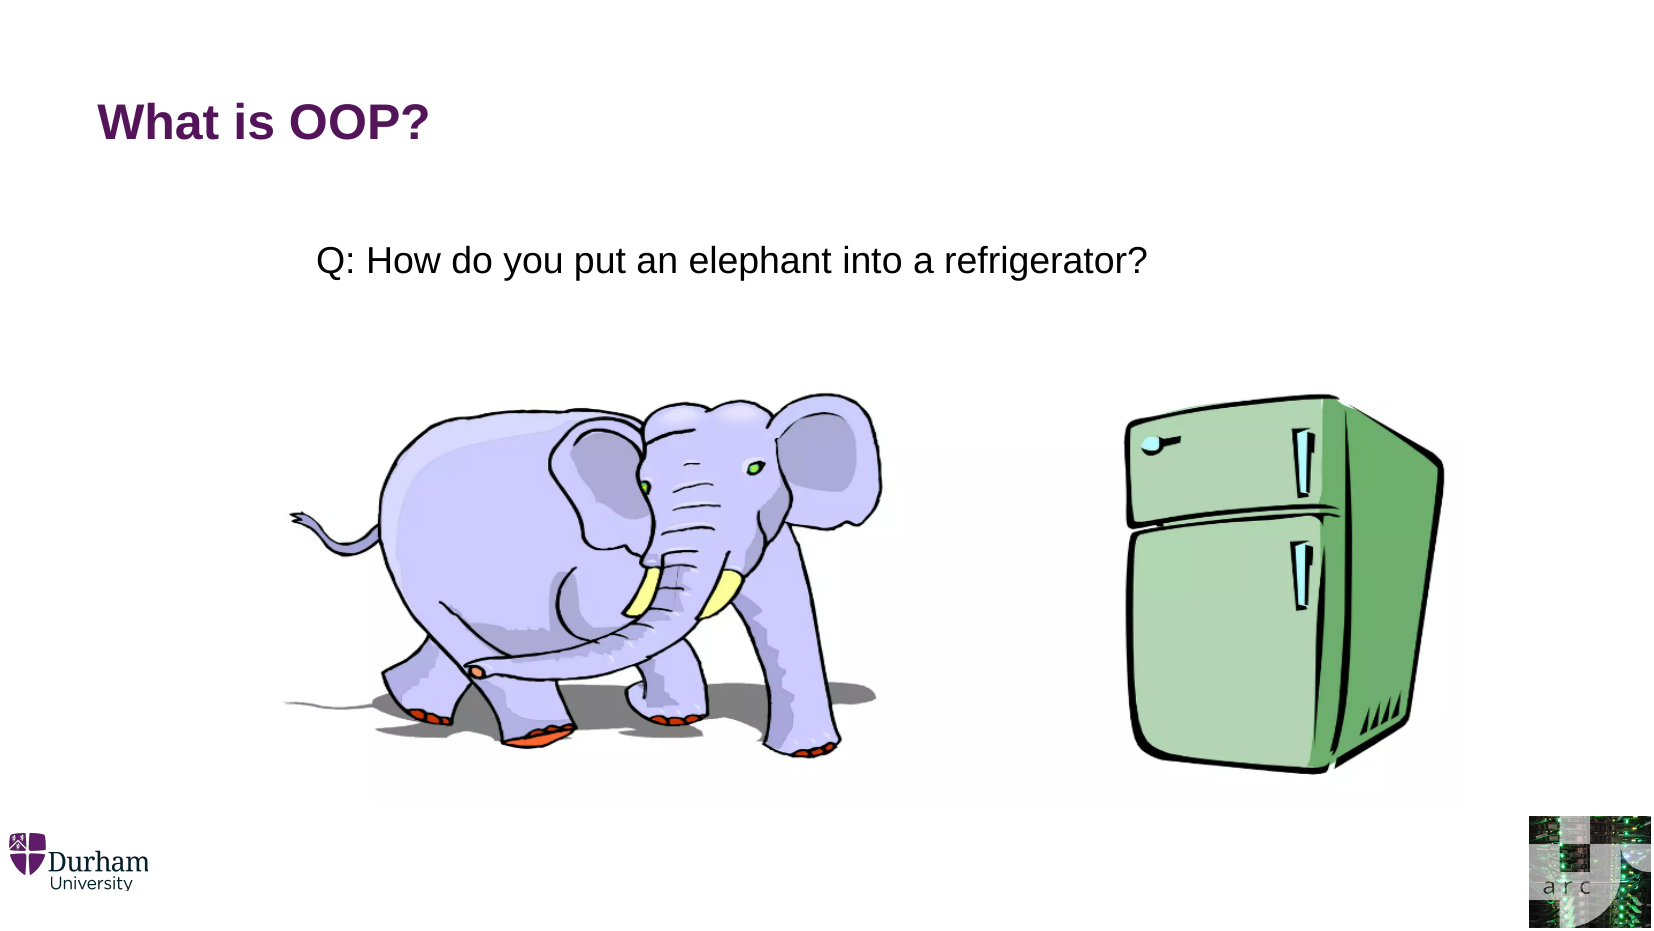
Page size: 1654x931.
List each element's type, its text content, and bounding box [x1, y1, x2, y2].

text_box Q: How do you put an elephant into a refrigerator? [301, 232, 1241, 290]
text_box What is OOP? [82, 87, 910, 159]
picture [271, 323, 1465, 804]
picture [1529, 816, 1651, 928]
picture [9, 833, 148, 891]
